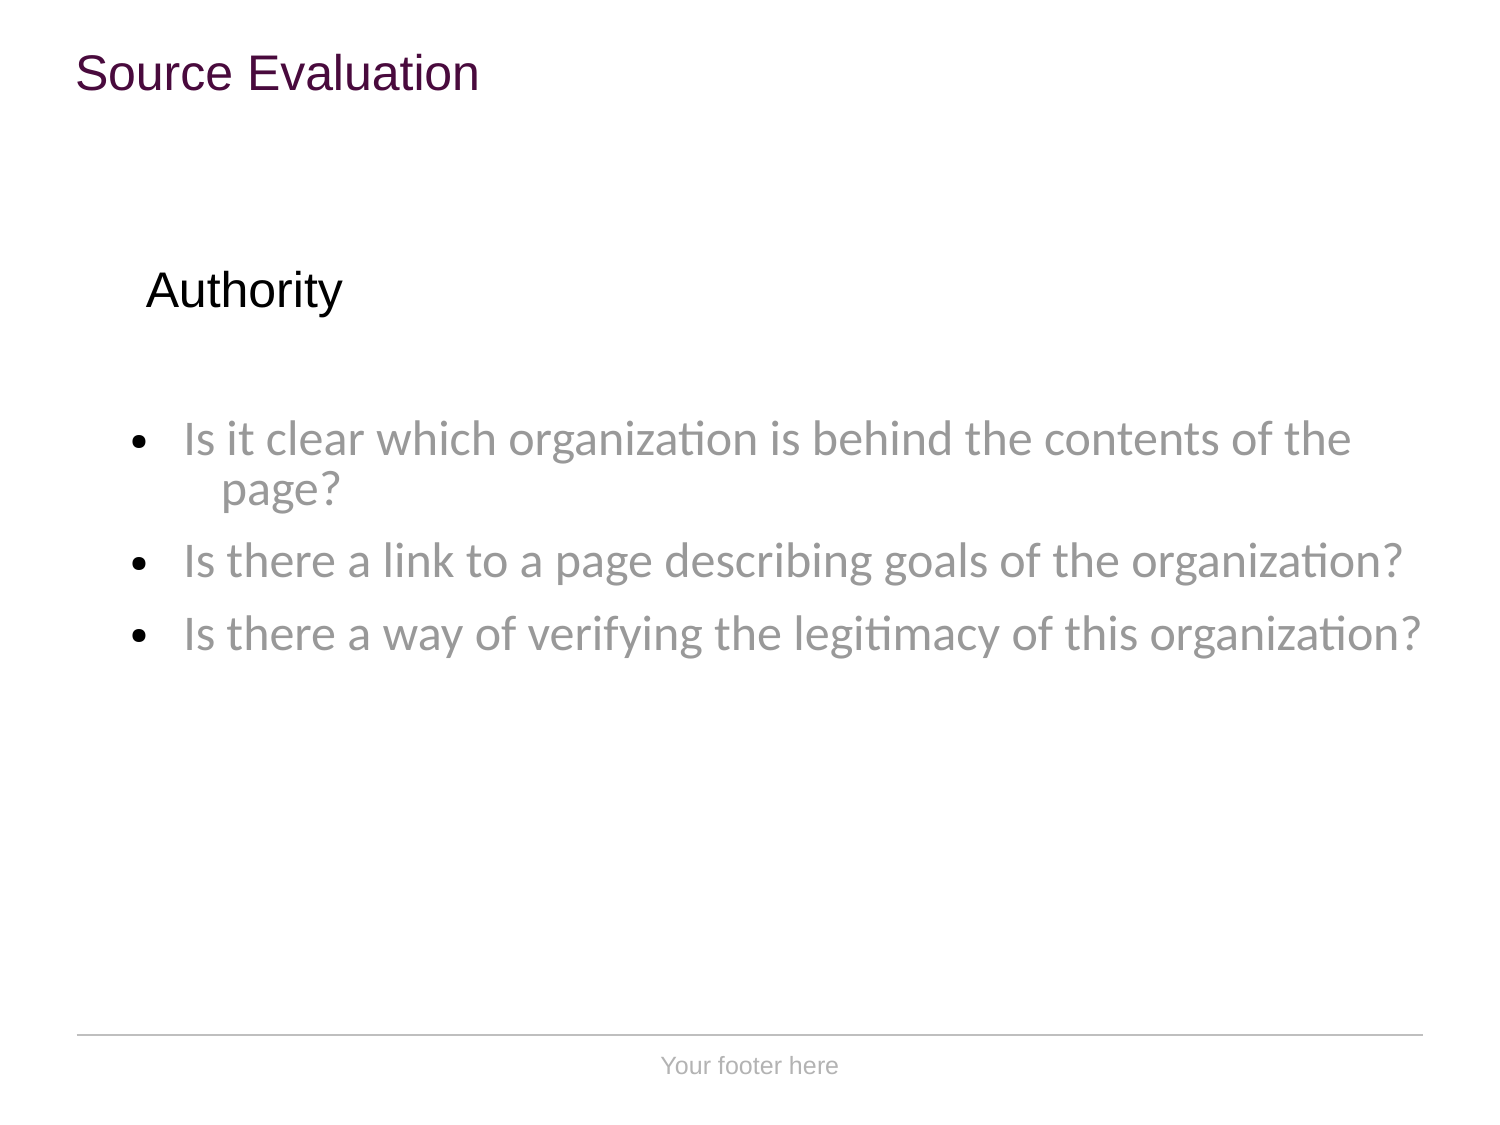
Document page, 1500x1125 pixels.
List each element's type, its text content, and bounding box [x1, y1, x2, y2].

title Source Evaluation [75, 45, 1425, 233]
list Authority Is it clear which organization is behind the contents of the page? Is there a link to a page describing goals of the organization? Is there a way of verifying the legitimacy of this organization? [75, 262, 1425, 1005]
